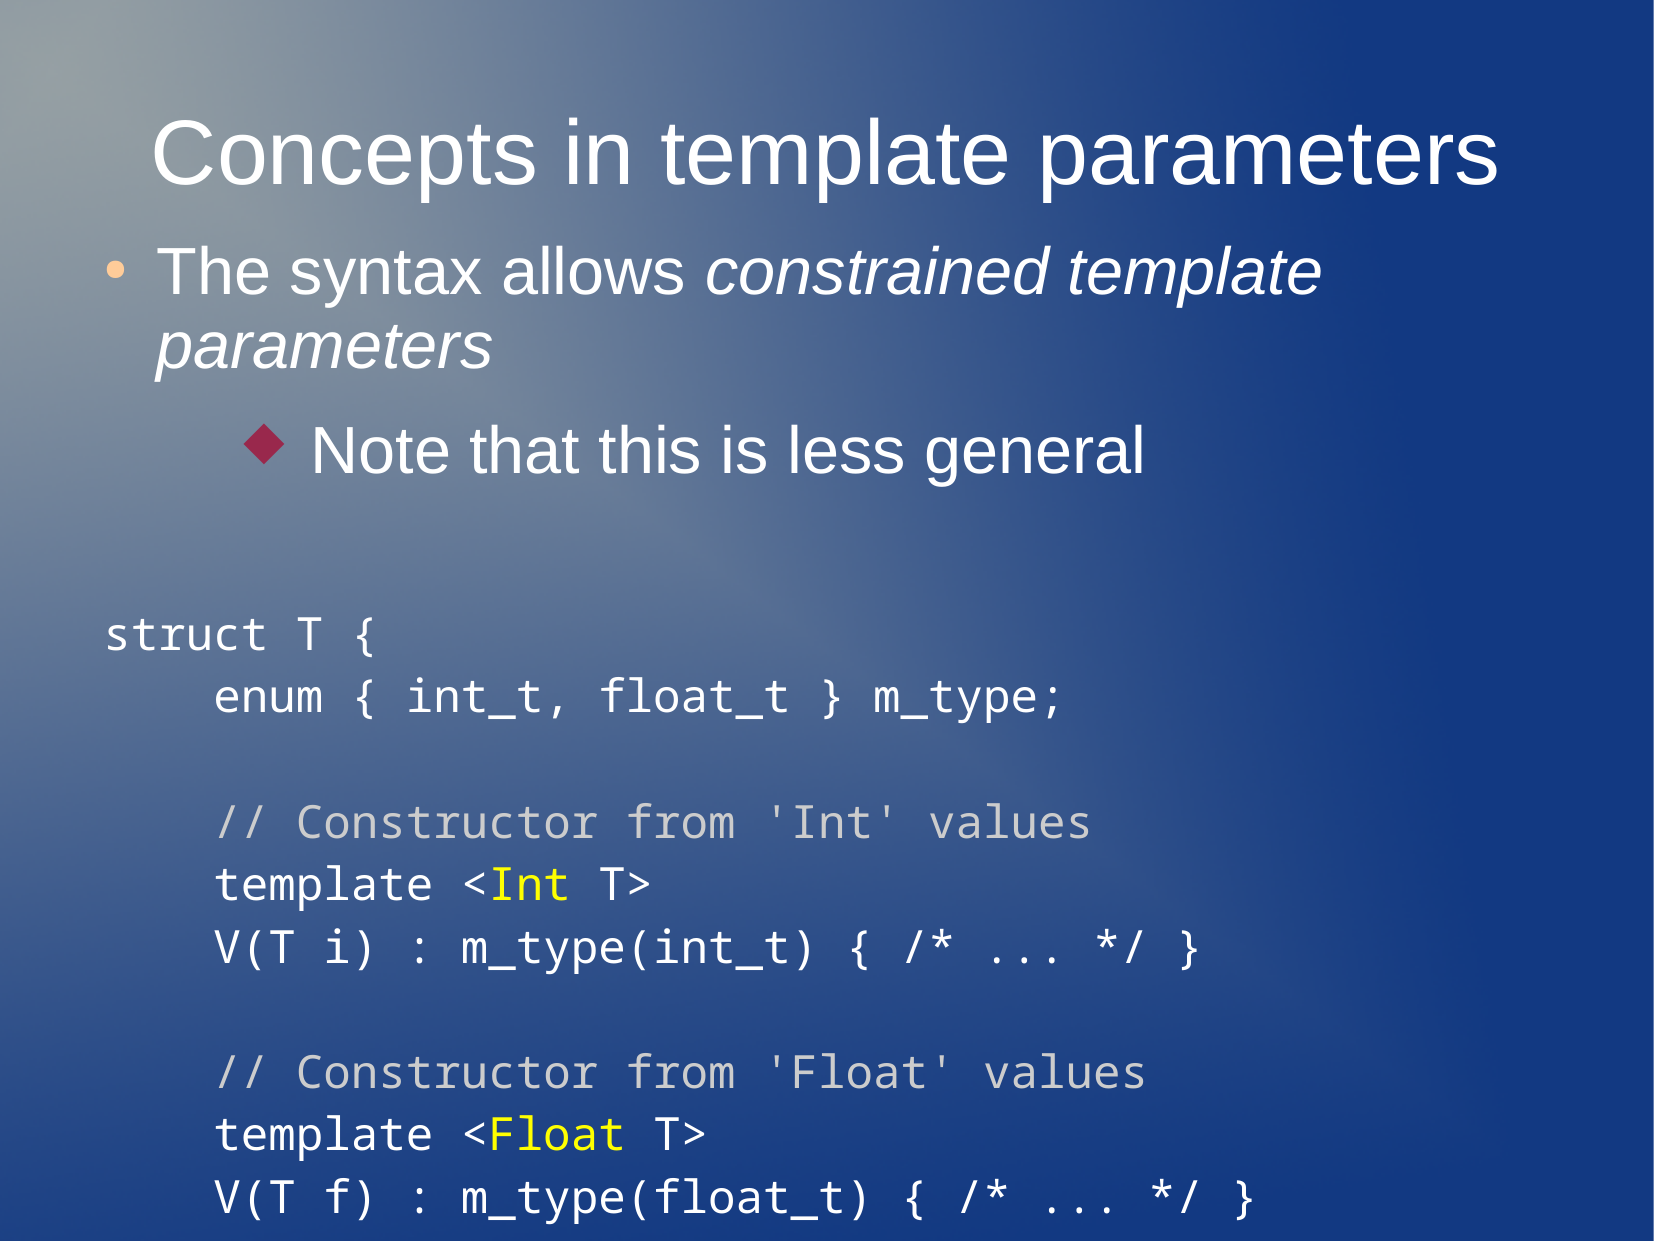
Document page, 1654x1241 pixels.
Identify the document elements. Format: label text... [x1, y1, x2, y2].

title Concepts in template parameters [82, 49, 1571, 257]
text_box struct T { enum { int_t, float_t } m_type; // Constructor from 'Int' values template <Int T> V(T i) : m_type(int_t) { /* ... */ } // Constructor from 'Float' values template <Float T> V(T f) : m_type(float_t) { /* ... */ } }; [88, 531, 1457, 1211]
list The syntax allows constrained template parameters Note that this is less general [85, 233, 1467, 488]
picture [0, 0, 1654, 1241]
